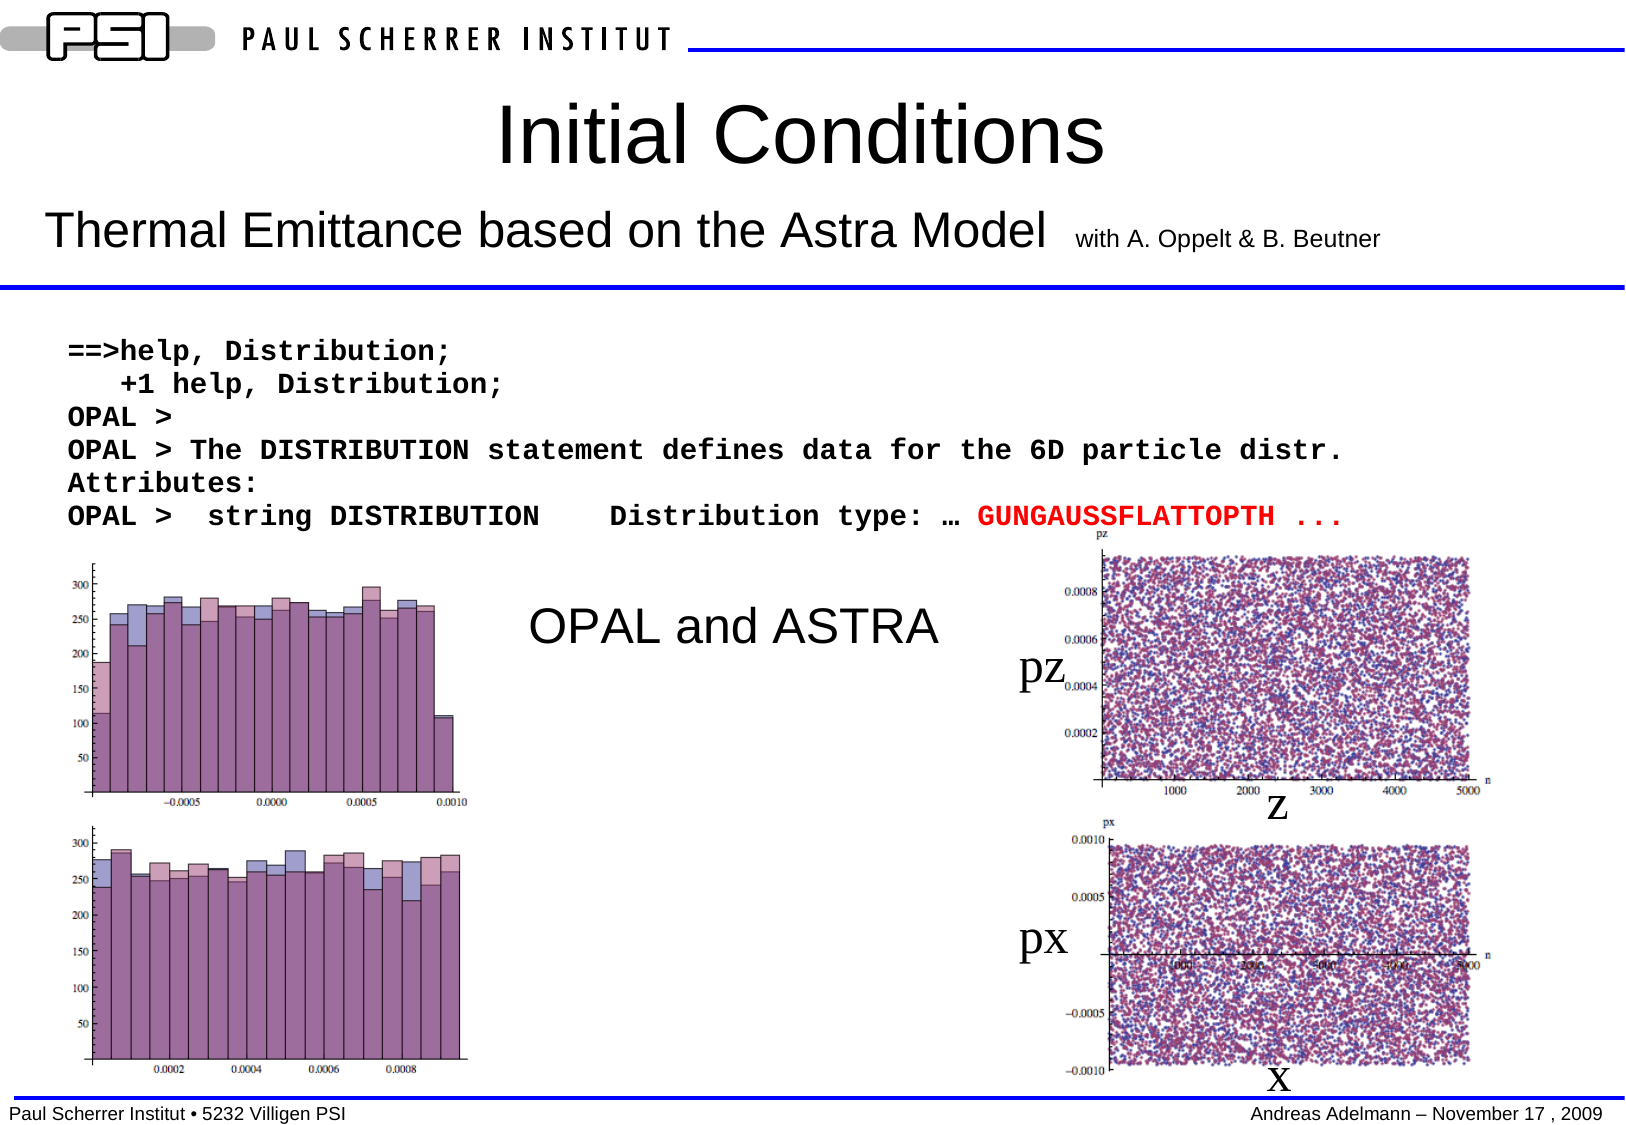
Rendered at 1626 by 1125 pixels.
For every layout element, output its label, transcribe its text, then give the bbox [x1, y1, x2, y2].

text_box pz [1003, 630, 1081, 701]
text_box ==>help, Distribution; +1 help, Distribution; OPAL > OPAL > The DISTRIBUTION statement defines data for the 6D particle distr. Attributes: OPAL > string DISTRIBUTION Distribution type: … GUNGAUSSFLATTOPTH ... [52, 328, 1626, 608]
text_box Thermal Emittance based on the Astra Model with A. Oppelt & B. Beutner [29, 194, 1477, 266]
text_box OPAL and ASTRA [513, 590, 1004, 663]
text_box z [1251, 767, 1304, 838]
title Initial Conditions [121, 40, 1504, 229]
picture [1033, 530, 1536, 1093]
picture [59, 560, 502, 1093]
text_box x [1251, 1039, 1307, 1110]
text_box px [1003, 902, 1084, 973]
